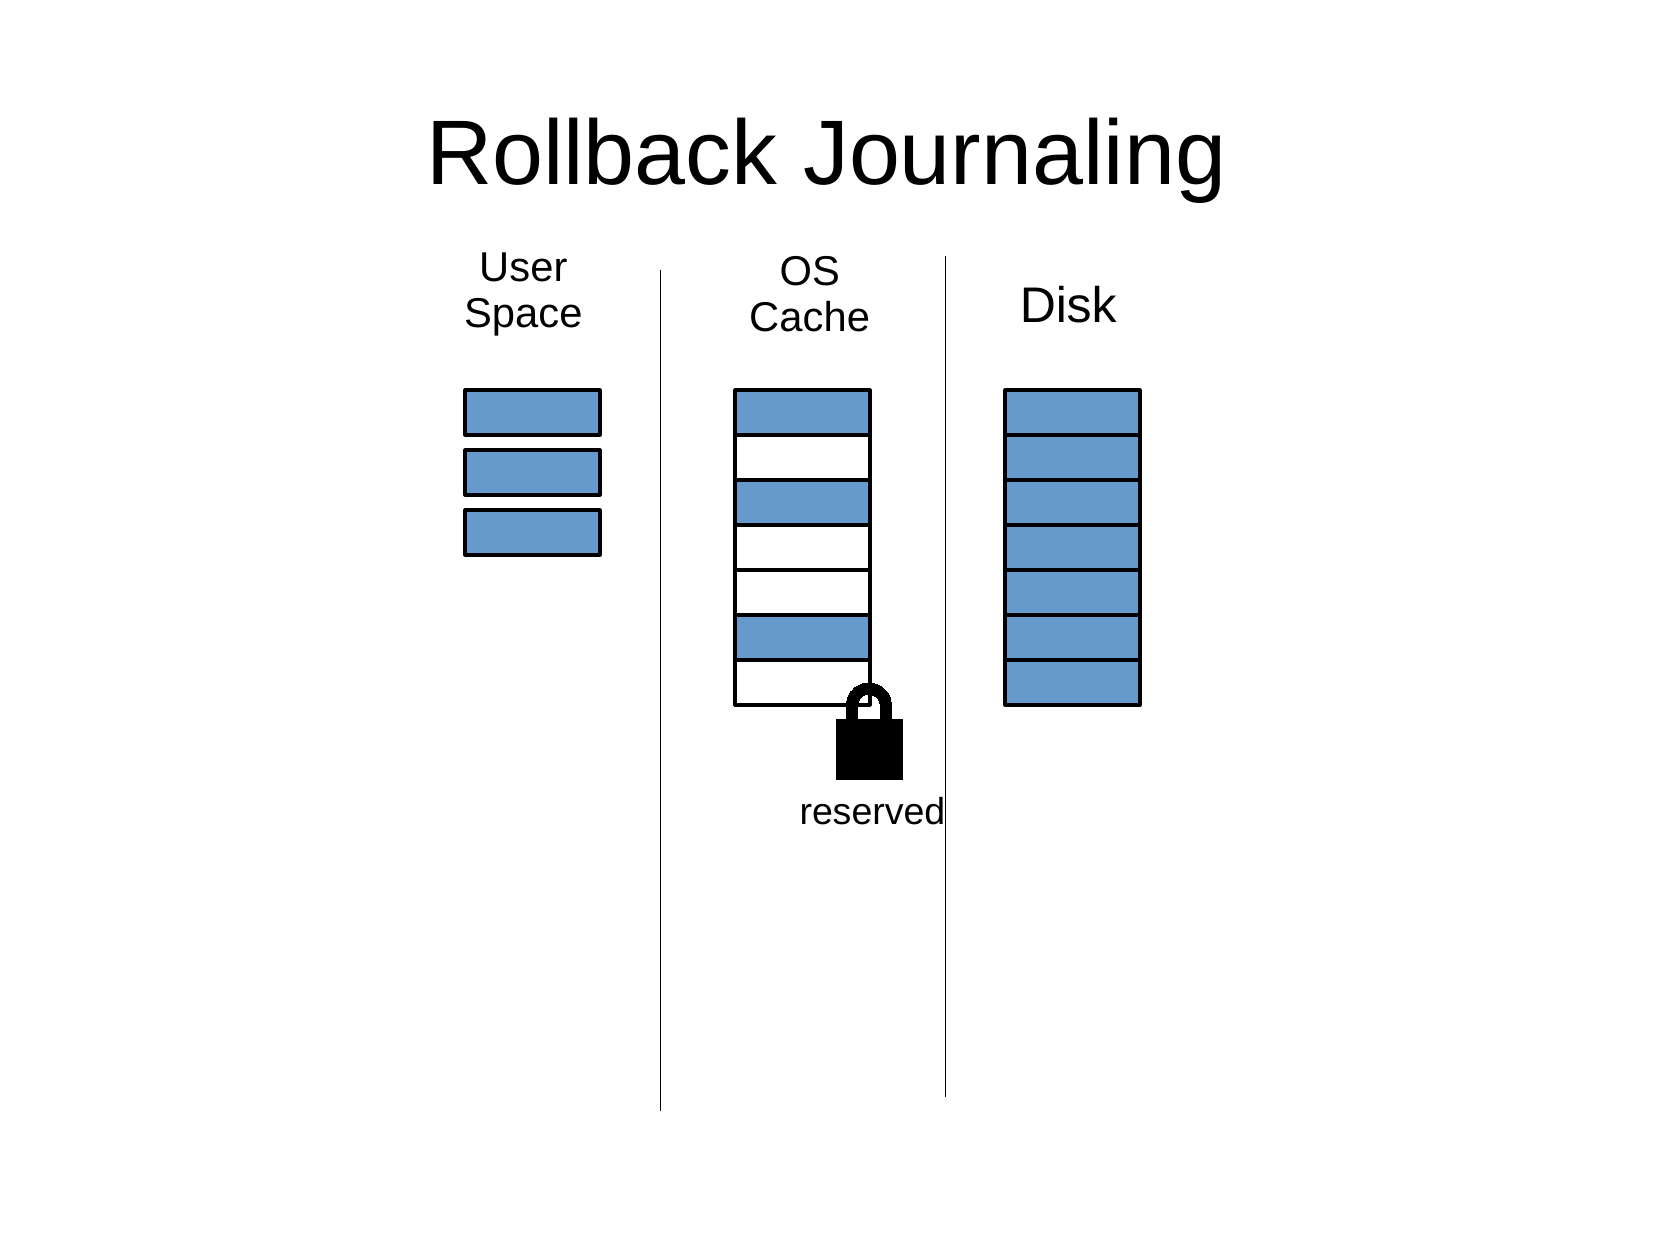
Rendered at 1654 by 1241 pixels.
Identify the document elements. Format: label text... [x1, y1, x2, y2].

text_box [465, 390, 601, 436]
text_box reserved [784, 783, 961, 841]
title Rollback Journaling [82, 49, 1571, 257]
text_box [465, 450, 601, 496]
text_box [465, 510, 601, 556]
text_box Disk [1005, 270, 1132, 342]
text_box User Space [449, 236, 616, 346]
text_box [735, 390, 903, 780]
text_box [1005, 390, 1141, 706]
text_box OS Cache [734, 240, 916, 349]
